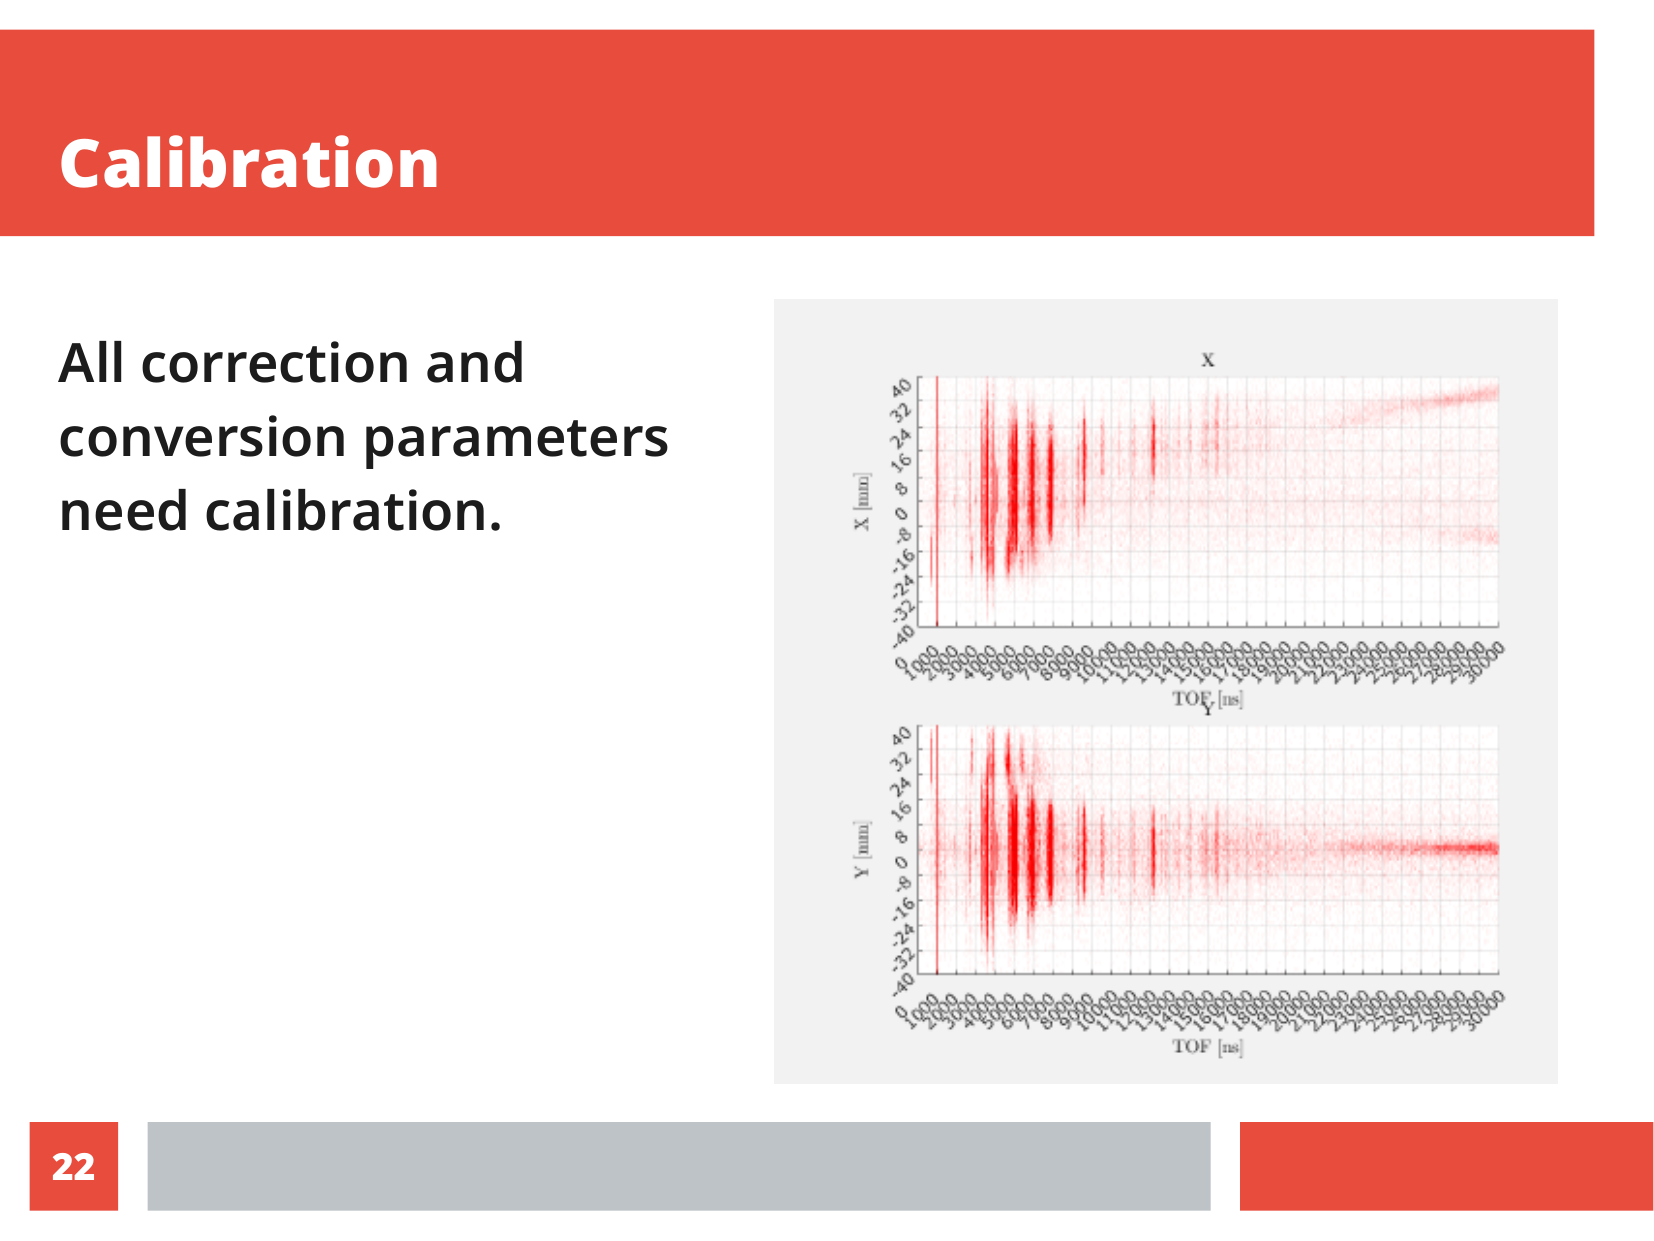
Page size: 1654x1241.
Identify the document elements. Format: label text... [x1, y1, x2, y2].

list All correction and conversion parameters need calibration. [59, 324, 802, 1093]
title Calibration [59, 59, 1595, 207]
picture [774, 299, 1558, 1084]
